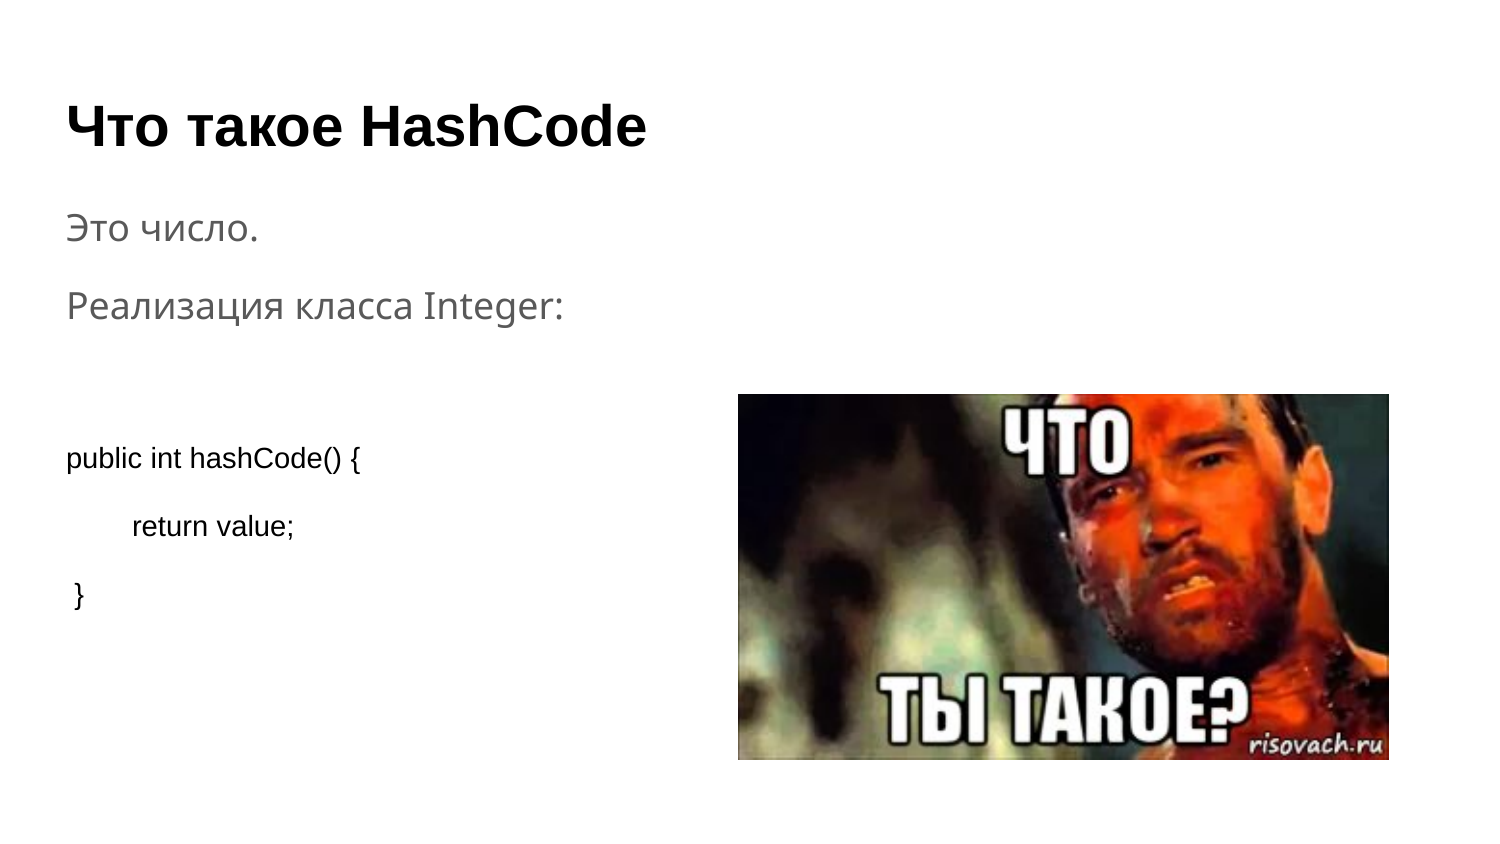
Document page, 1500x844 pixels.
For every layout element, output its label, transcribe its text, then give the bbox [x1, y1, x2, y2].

title Что такое HashCode [51, 72, 1449, 167]
list Это число. Реализация класса Integer: public int hashCode() { return value; } [51, 189, 1449, 750]
picture [738, 394, 1389, 760]
